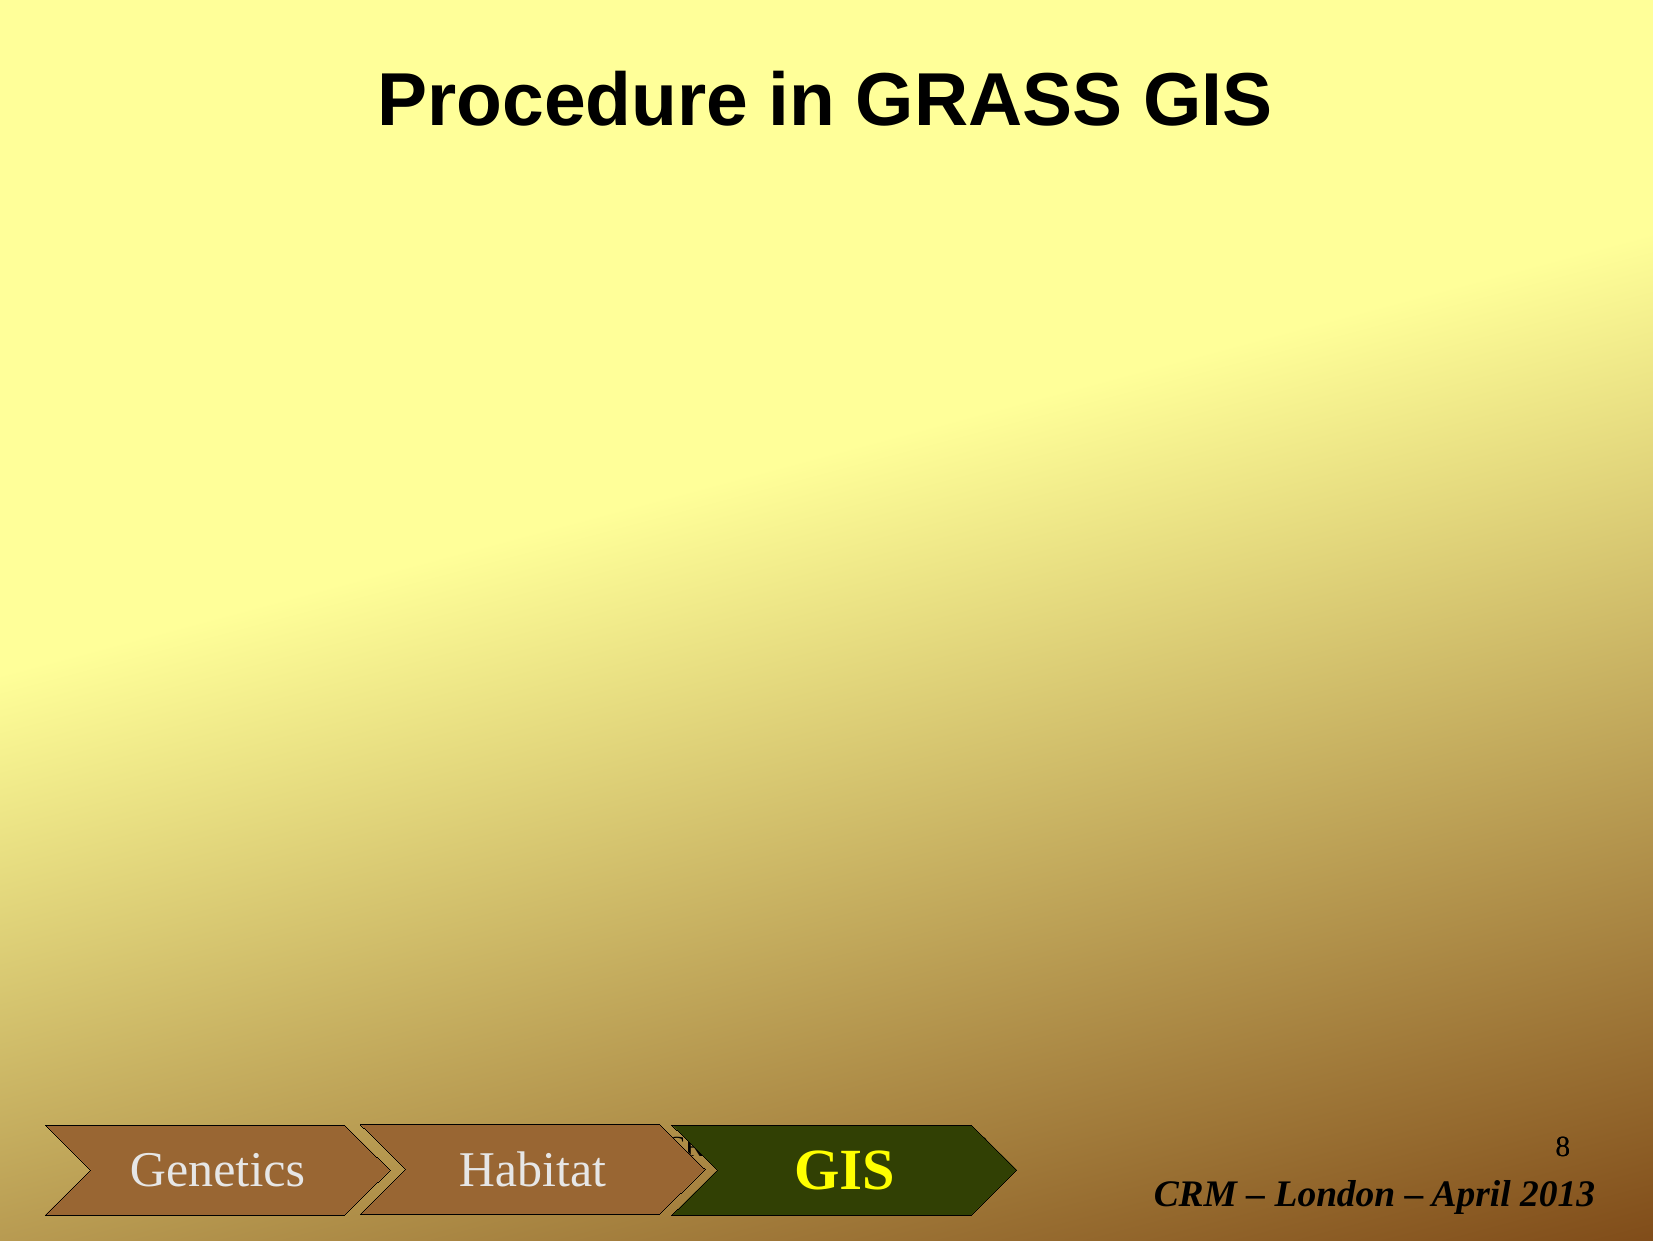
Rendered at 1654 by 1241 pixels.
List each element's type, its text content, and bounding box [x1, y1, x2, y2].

title Procedure in GRASS GIS [62, 49, 1588, 151]
